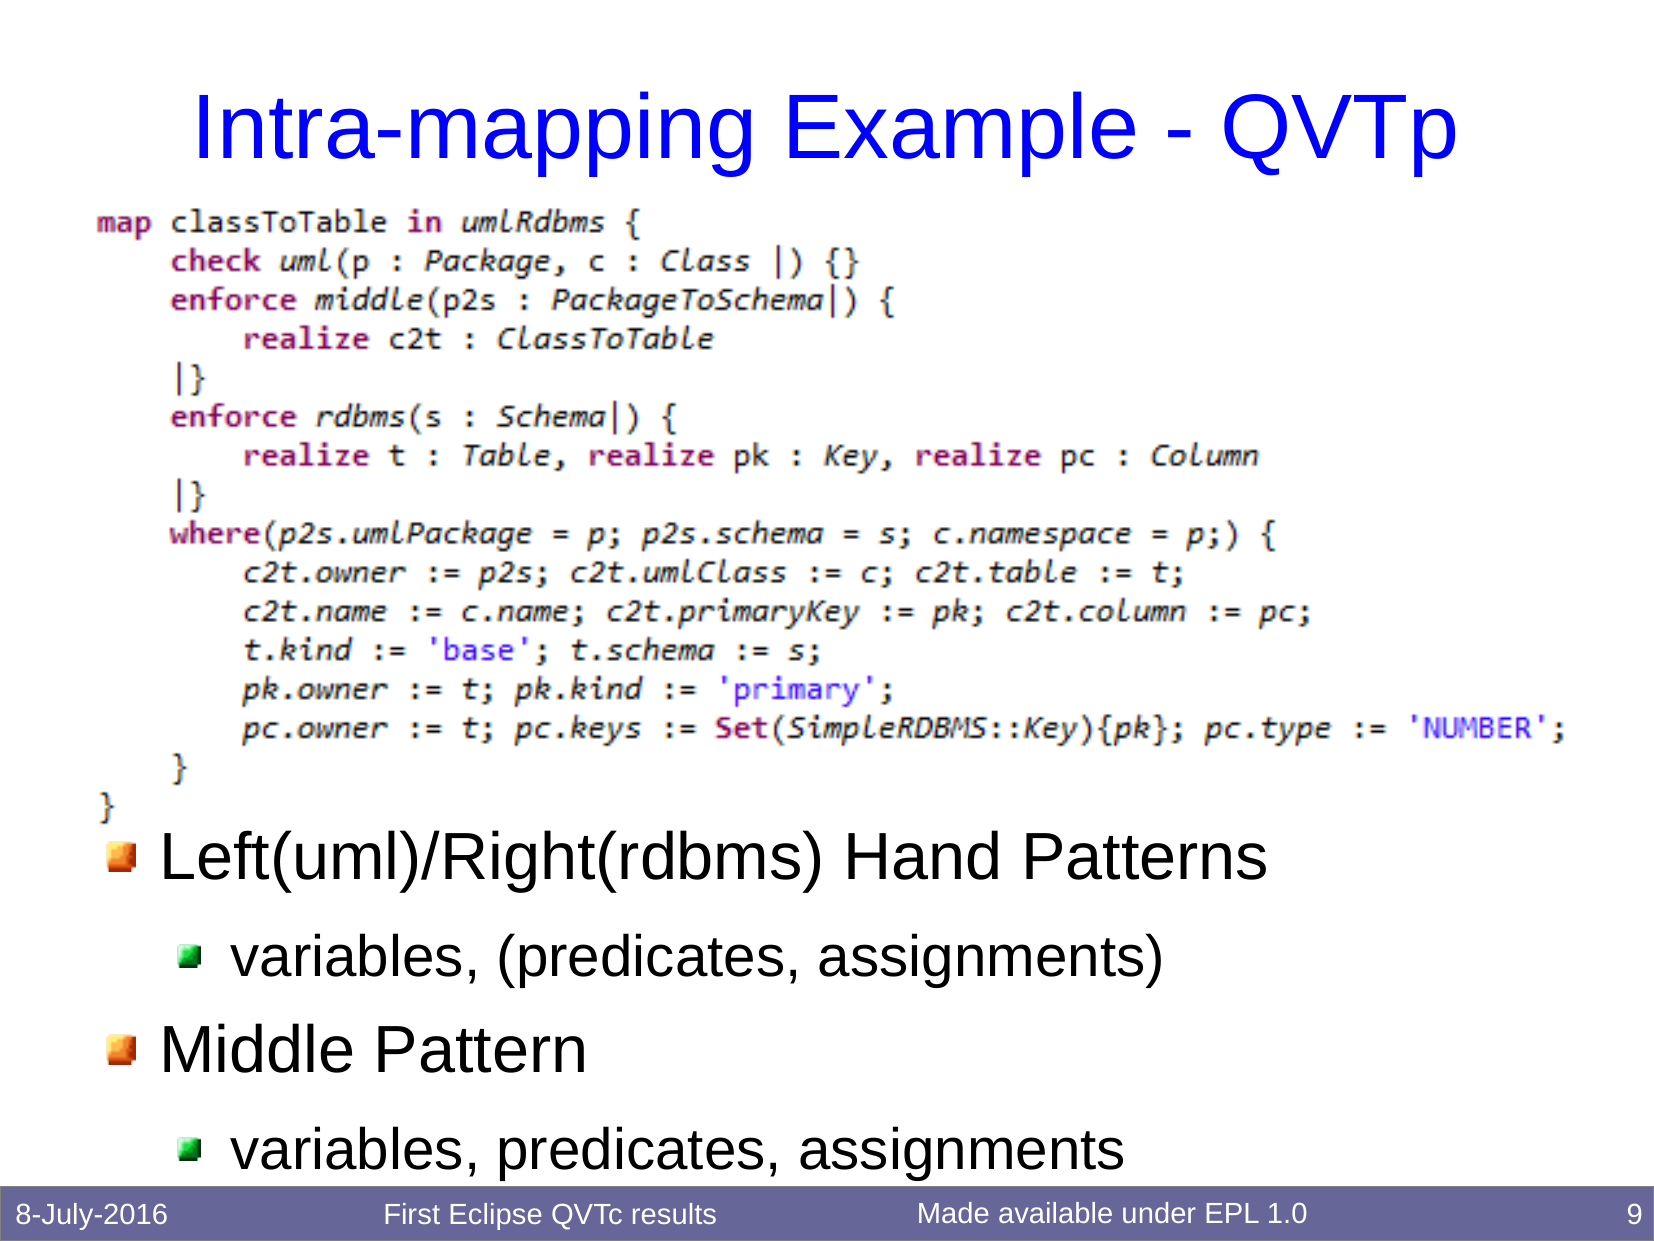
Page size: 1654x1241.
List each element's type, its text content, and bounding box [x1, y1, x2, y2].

picture [93, 194, 1600, 827]
title Intra-mapping Example - QVTp [82, 49, 1571, 205]
list Left(uml)/Right(rdbms) Hand Patterns variables, (predicates, assignments) Middle Pattern variables, predicates, assignments [88, 819, 1571, 1241]
